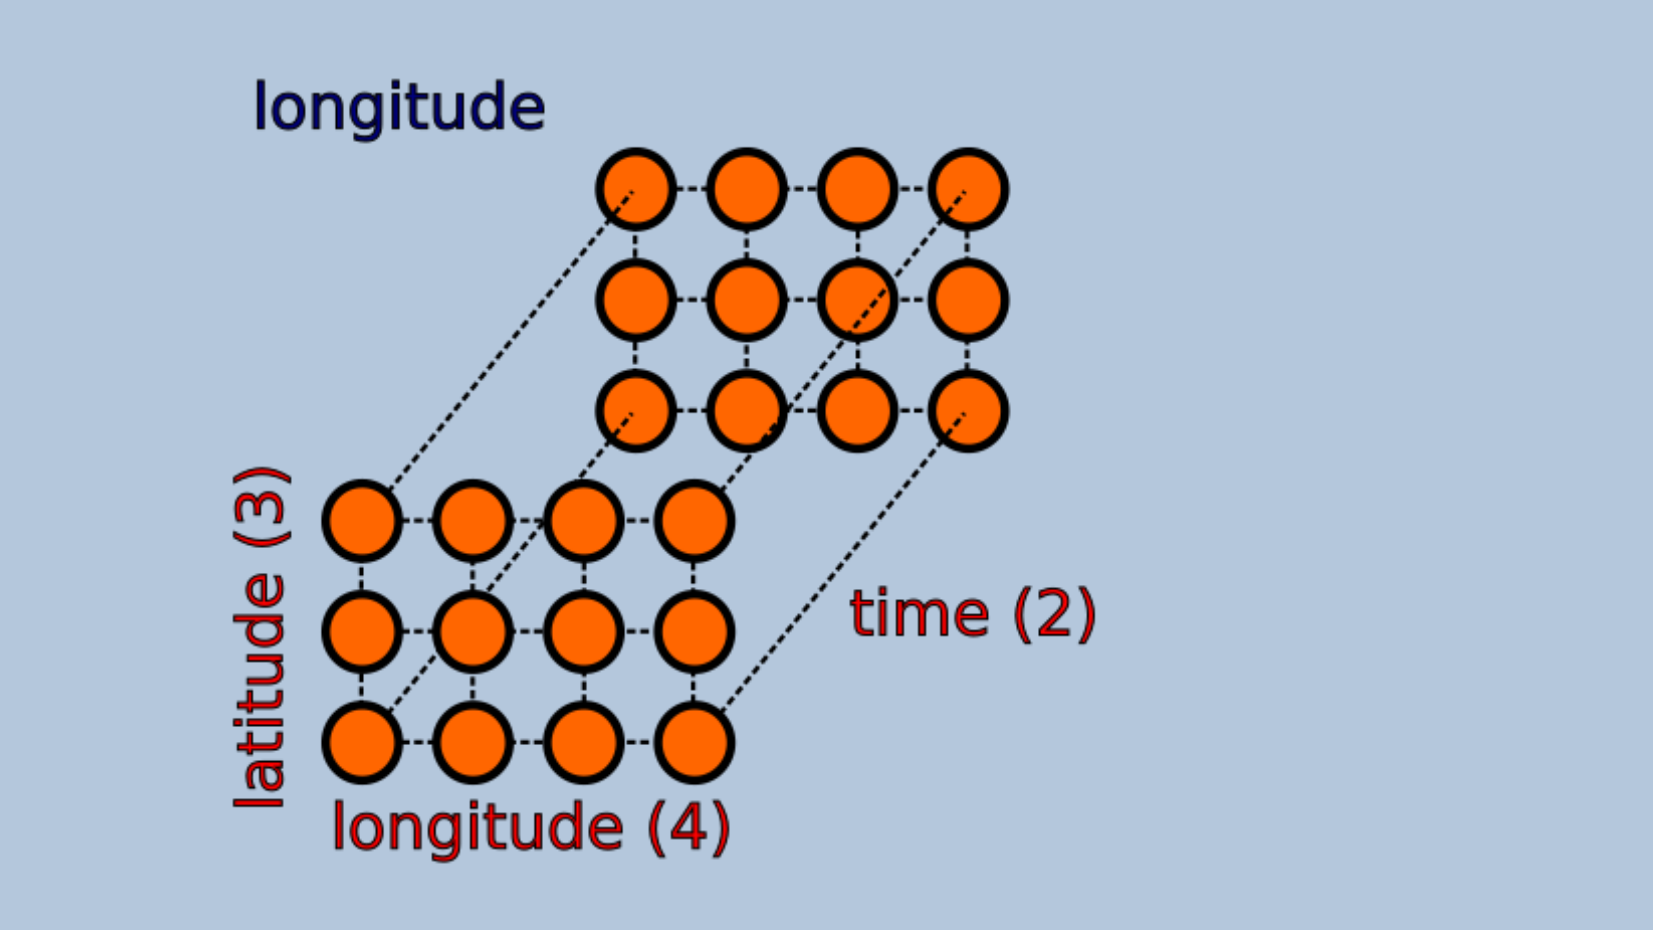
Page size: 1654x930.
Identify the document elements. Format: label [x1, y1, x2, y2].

picture [139, 0, 1455, 930]
